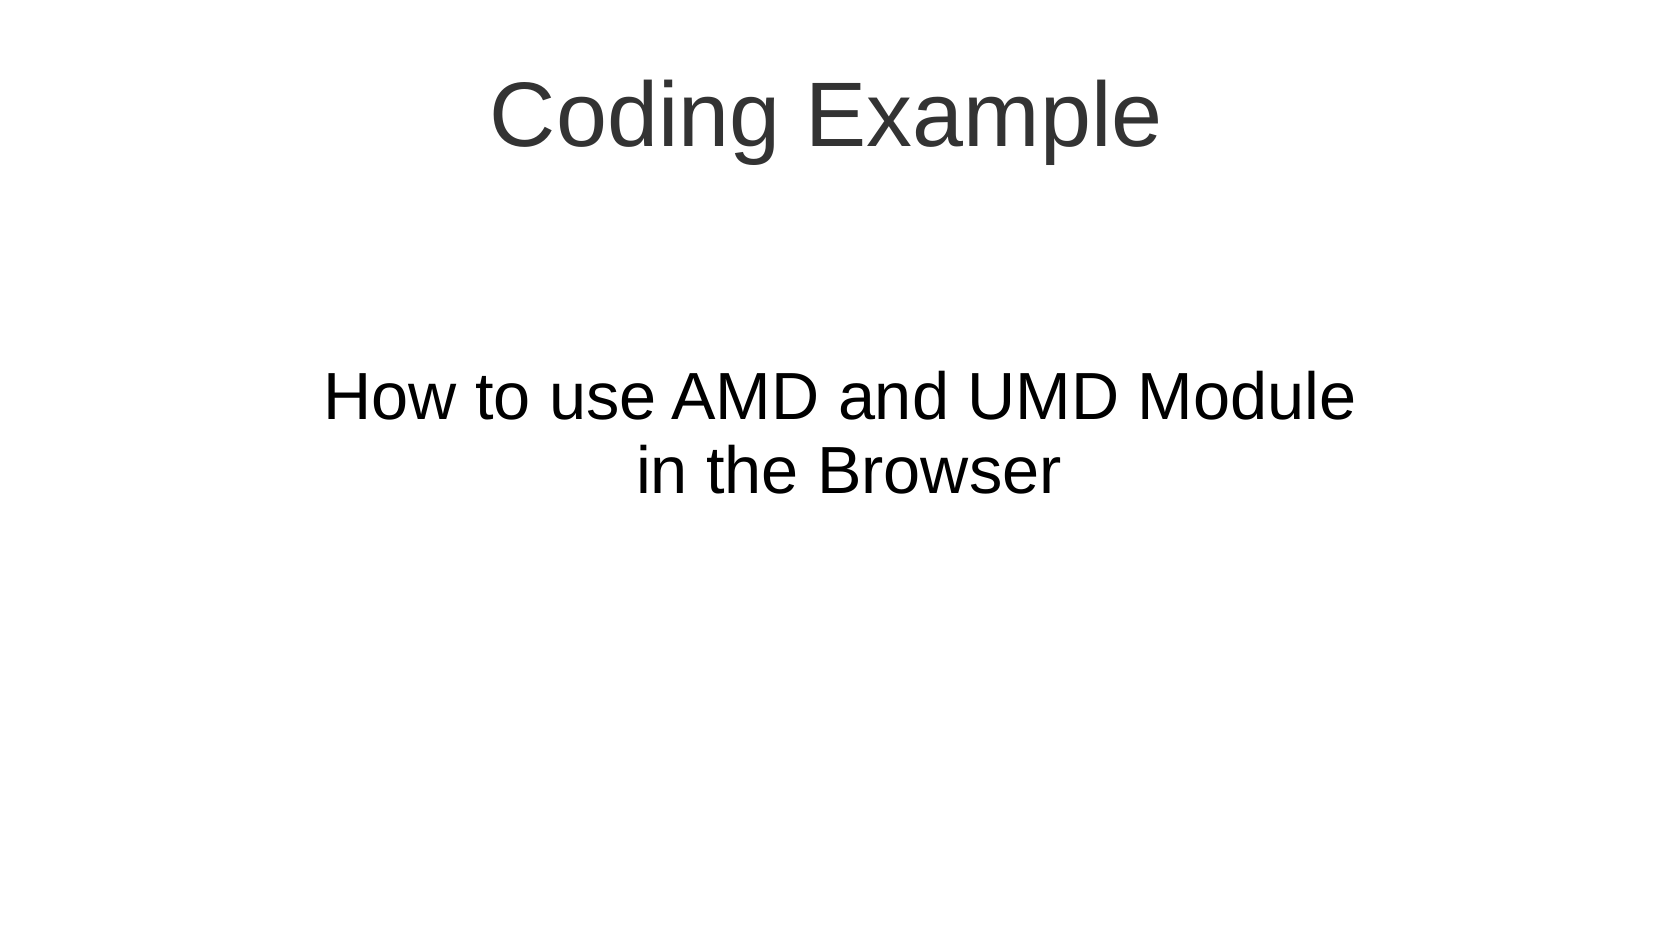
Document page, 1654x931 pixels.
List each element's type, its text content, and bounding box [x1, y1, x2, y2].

list How to use AMD and UMD Module in the Browser [82, 193, 1546, 811]
title Coding Example [82, 37, 1571, 193]
